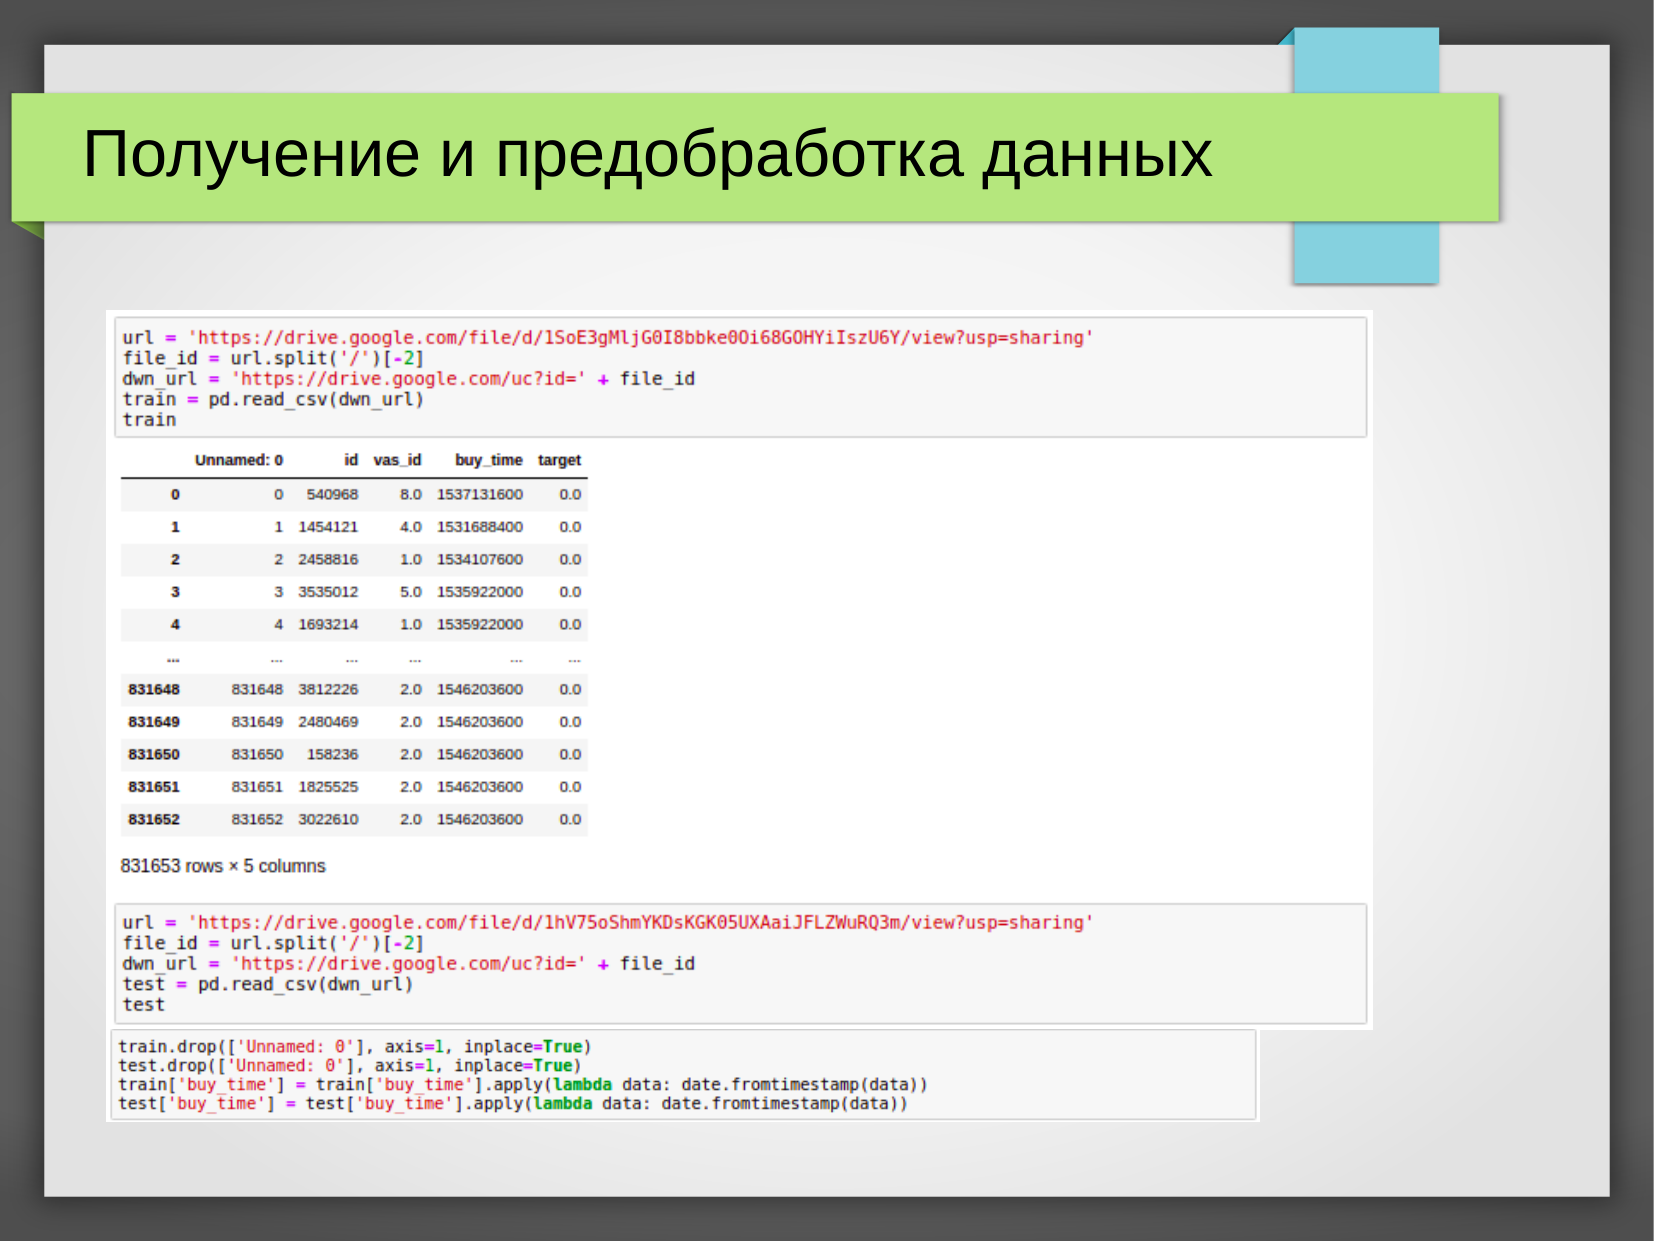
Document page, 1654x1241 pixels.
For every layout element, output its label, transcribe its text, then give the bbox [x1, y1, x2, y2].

picture [0, 0, 1654, 1241]
title Получение и предобработка данных [82, 69, 1441, 238]
